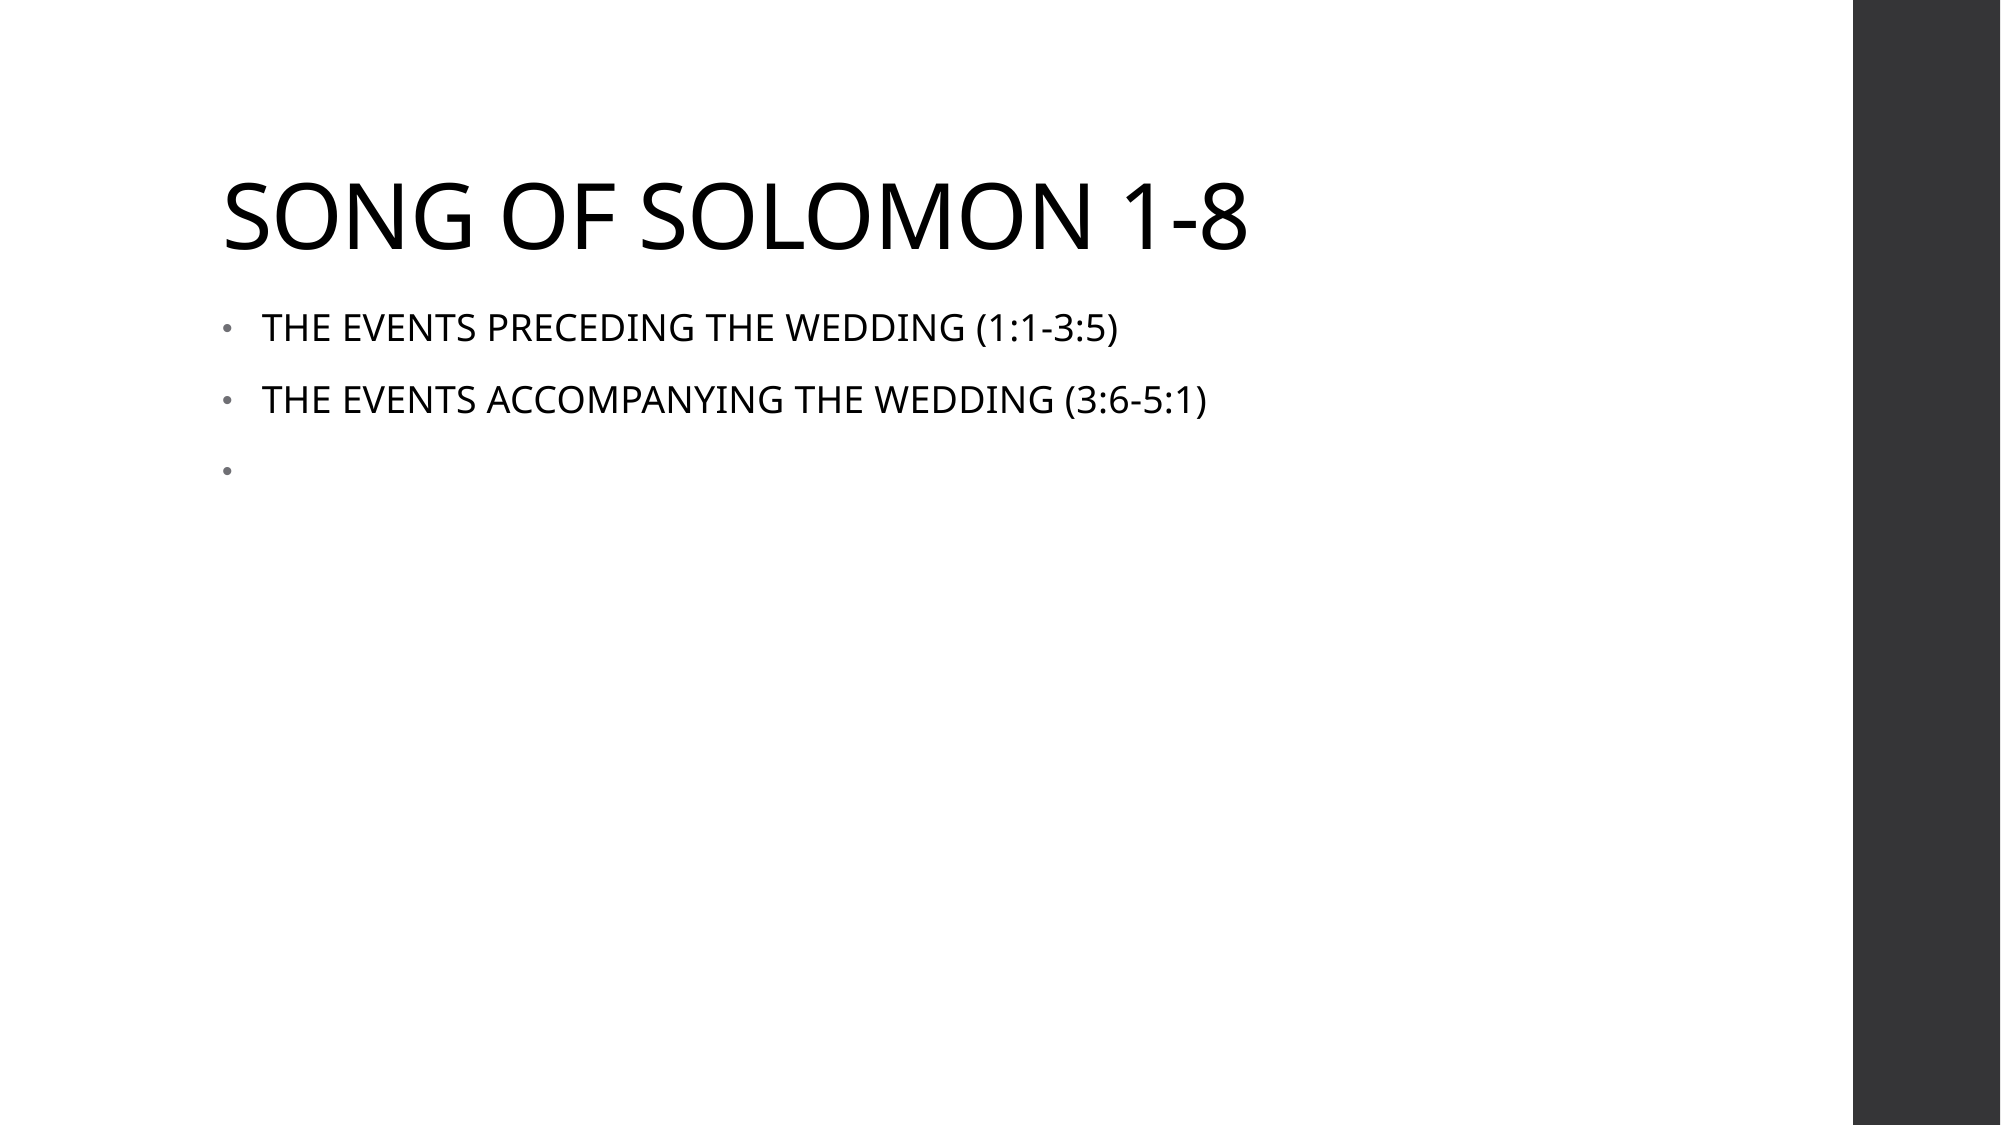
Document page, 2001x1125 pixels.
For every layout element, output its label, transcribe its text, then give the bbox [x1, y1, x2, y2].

list THE EVENTS PRECEDING THE WEDDING (1:1-3:5) THE EVENTS ACCOMPANYING THE WEDDING (3:6-5:1) [206, 299, 1617, 1014]
title SONG OF SOLOMON 1-8 [206, 60, 1797, 278]
